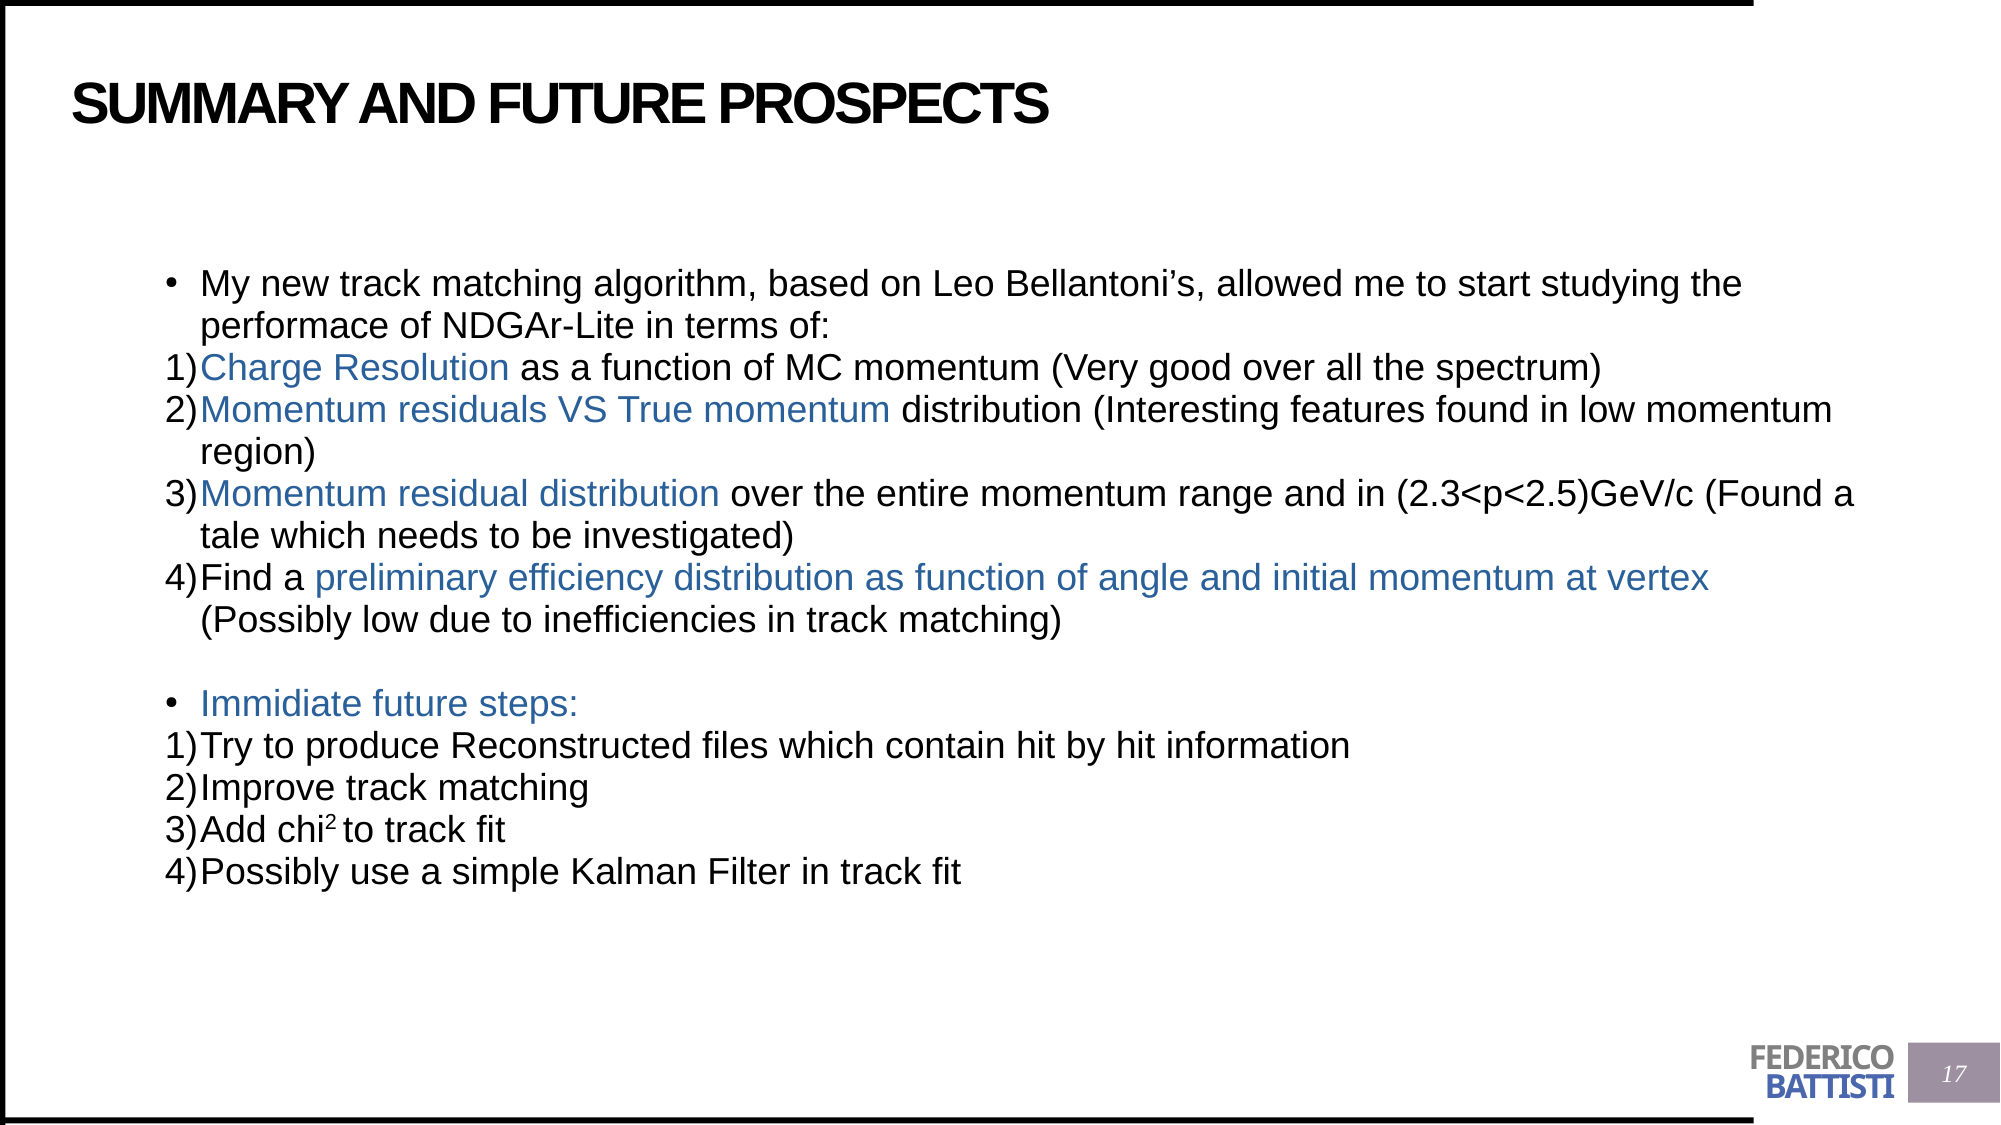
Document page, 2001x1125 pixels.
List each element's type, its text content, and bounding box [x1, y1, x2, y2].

slide_number <number> [1931, 1050, 1977, 1096]
text_box My new track matching algorithm, based on Leo Bellantoni’s, allowed me to start studying the performace of NDGAr-Lite in terms of: Charge Resolution as a function of MC momentum (Very good over all the spectrum) Momentum residuals VS True momentum distribution (Interesting features found in low momentum region) Momentum residual distribution over the entire momentum range and in (2.3<p<2.5)GeV/c (Found a tale which needs to be investigated) Find a preliminary efficiency distribution as function of angle and initial momentum at vertex (Possibly low due to inefficiencies in track matching) Immidiate future steps: Try to produce Reconstructed files which contain hit by hit information Improve track matching Add chi2 to track fit Possibly use a simple Kalman Filter in track fit [150, 254, 1876, 900]
title Summary and future prospects [70, 67, 1580, 142]
